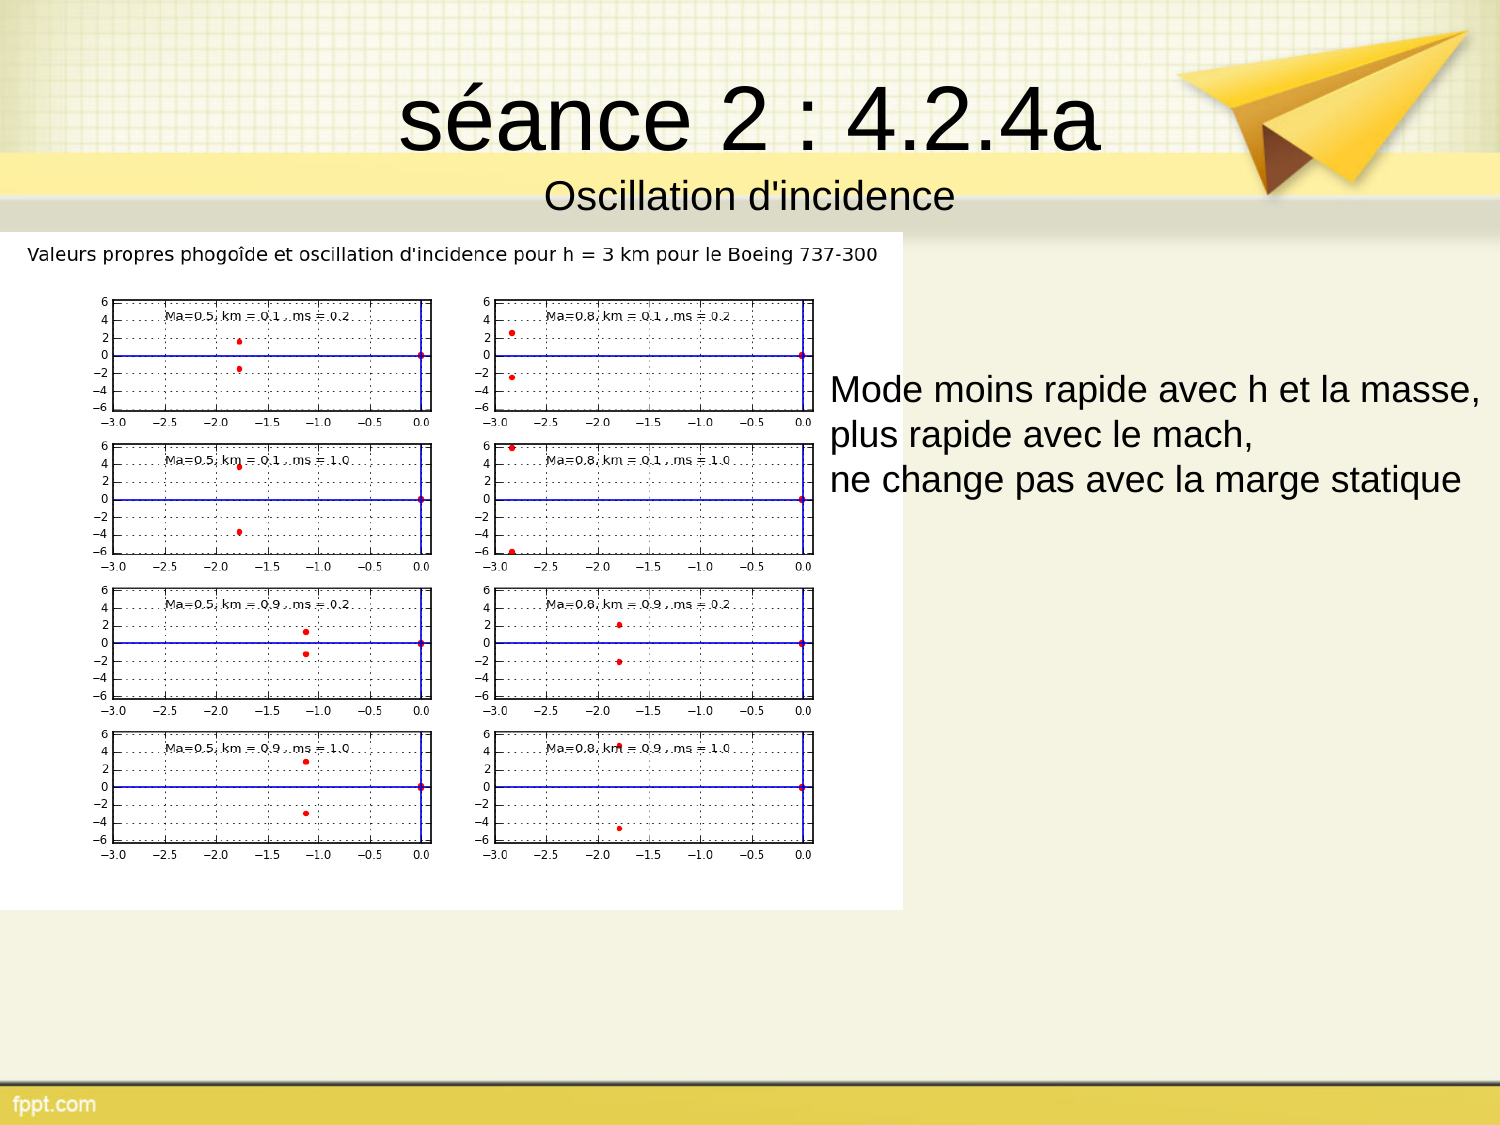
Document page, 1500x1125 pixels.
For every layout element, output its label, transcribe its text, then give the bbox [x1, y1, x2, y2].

title séance 2 : 4.2.4a Oscillation d'incidence [75, 45, 1426, 233]
picture [0, 0, 1500, 1125]
text_box Mode moins rapide avec h et la masse, plus rapide avec le mach, ne change pas avec la marge statique [814, 358, 1500, 508]
